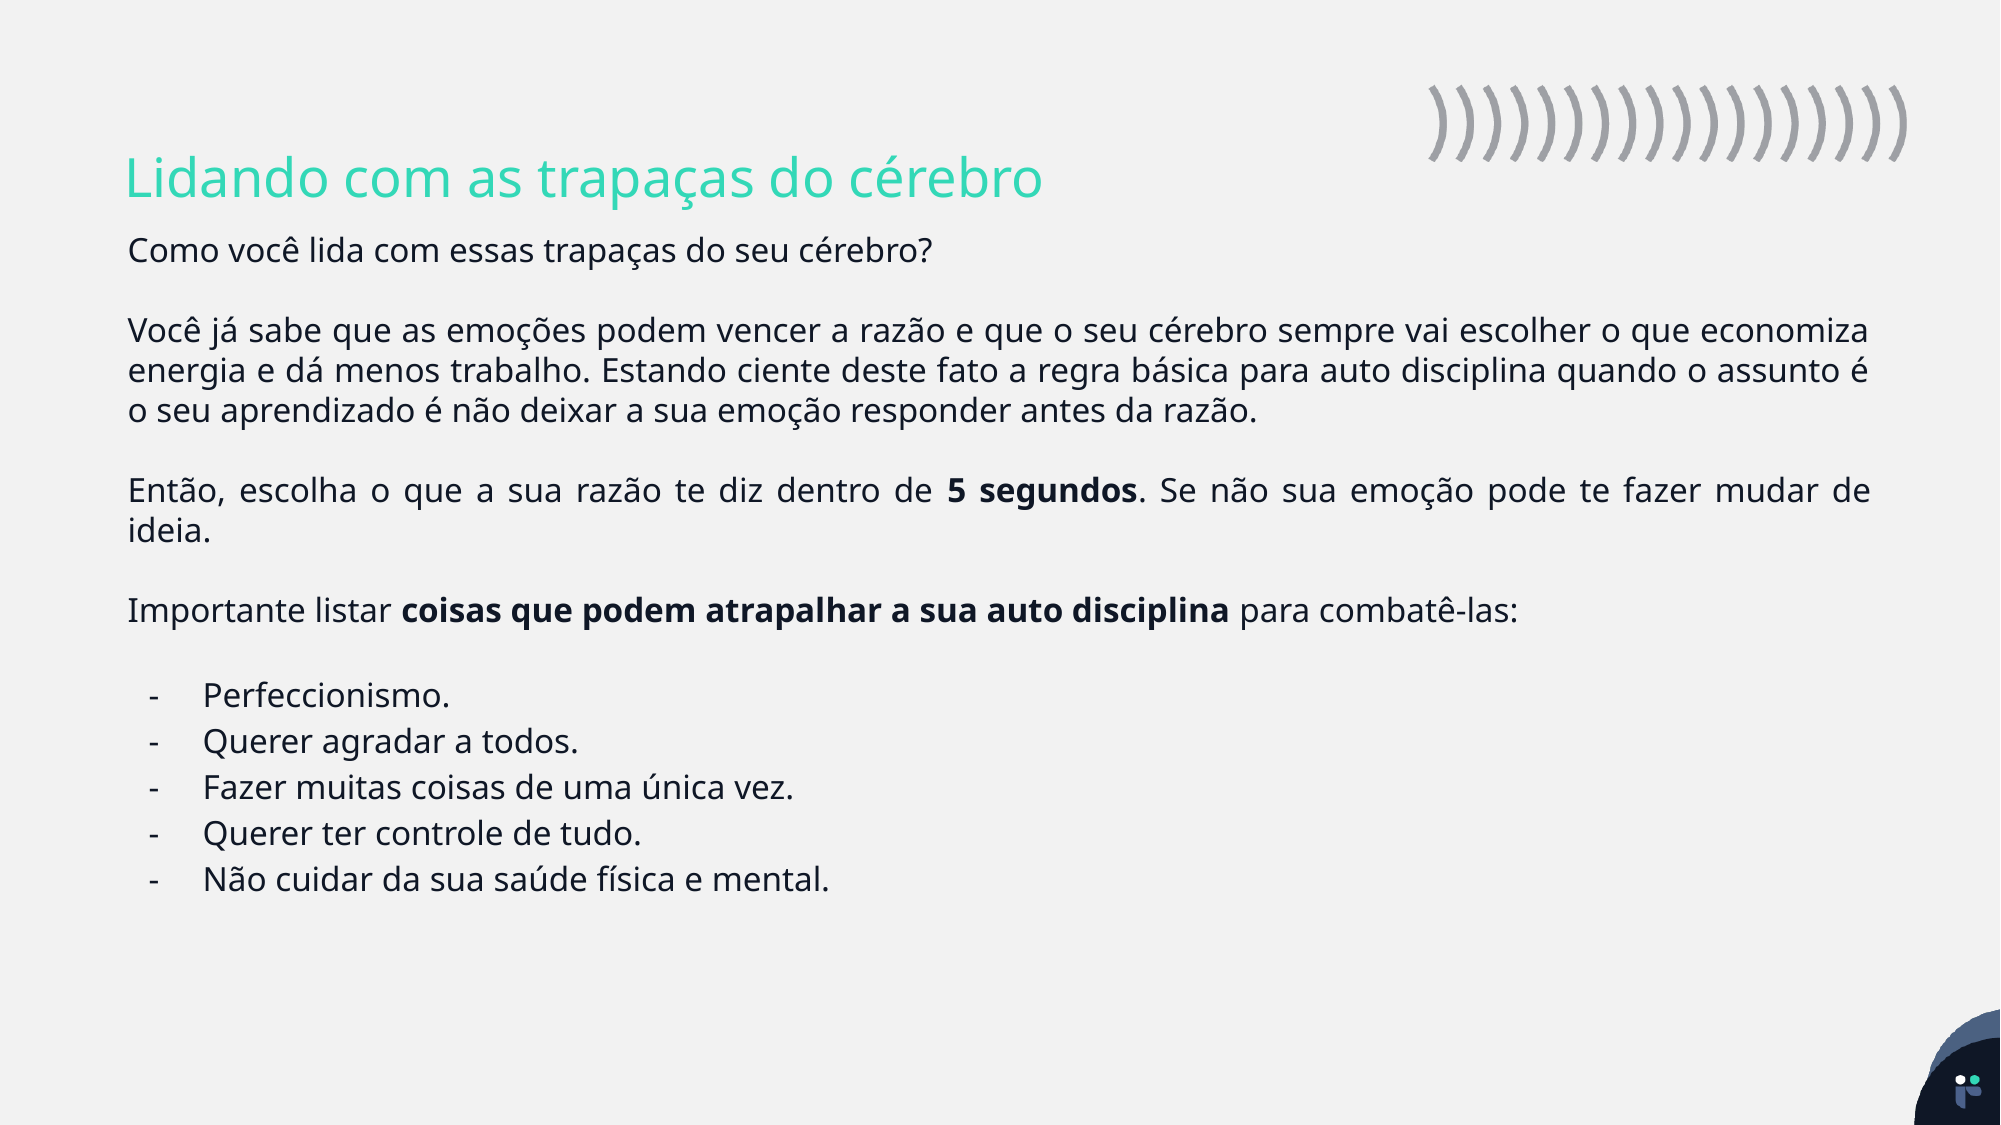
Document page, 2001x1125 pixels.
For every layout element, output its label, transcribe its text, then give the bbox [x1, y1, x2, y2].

text_box Lidando com as trapaças do cérebro [109, 102, 1204, 216]
picture [1428, 84, 1907, 162]
picture [1906, 1008, 2000, 1125]
text_box Como você lida com essas trapaças do seu cérebro? Você já sabe que as emoções podem vencer a razão e que o seu cérebro sempre vai escolher o que economiza energia e dá menos trabalho. Estando ciente deste fato a regra básica para auto disciplina quando o assunto é o seu aprendizado é não deixar a sua emoção responder antes da razão. Então, escolha o que a sua razão te diz dentro de 5 segundos. Se não sua emoção pode te fazer mudar de ideia. Importante listar coisas que podem atrapalhar a sua auto disciplina para combatê-las: Perfeccionismo. Querer agradar a todos. Fazer muitas coisas de uma única vez. Querer ter controle de tudo. Não cuidar da sua saúde física e mental. [112, 222, 1888, 946]
